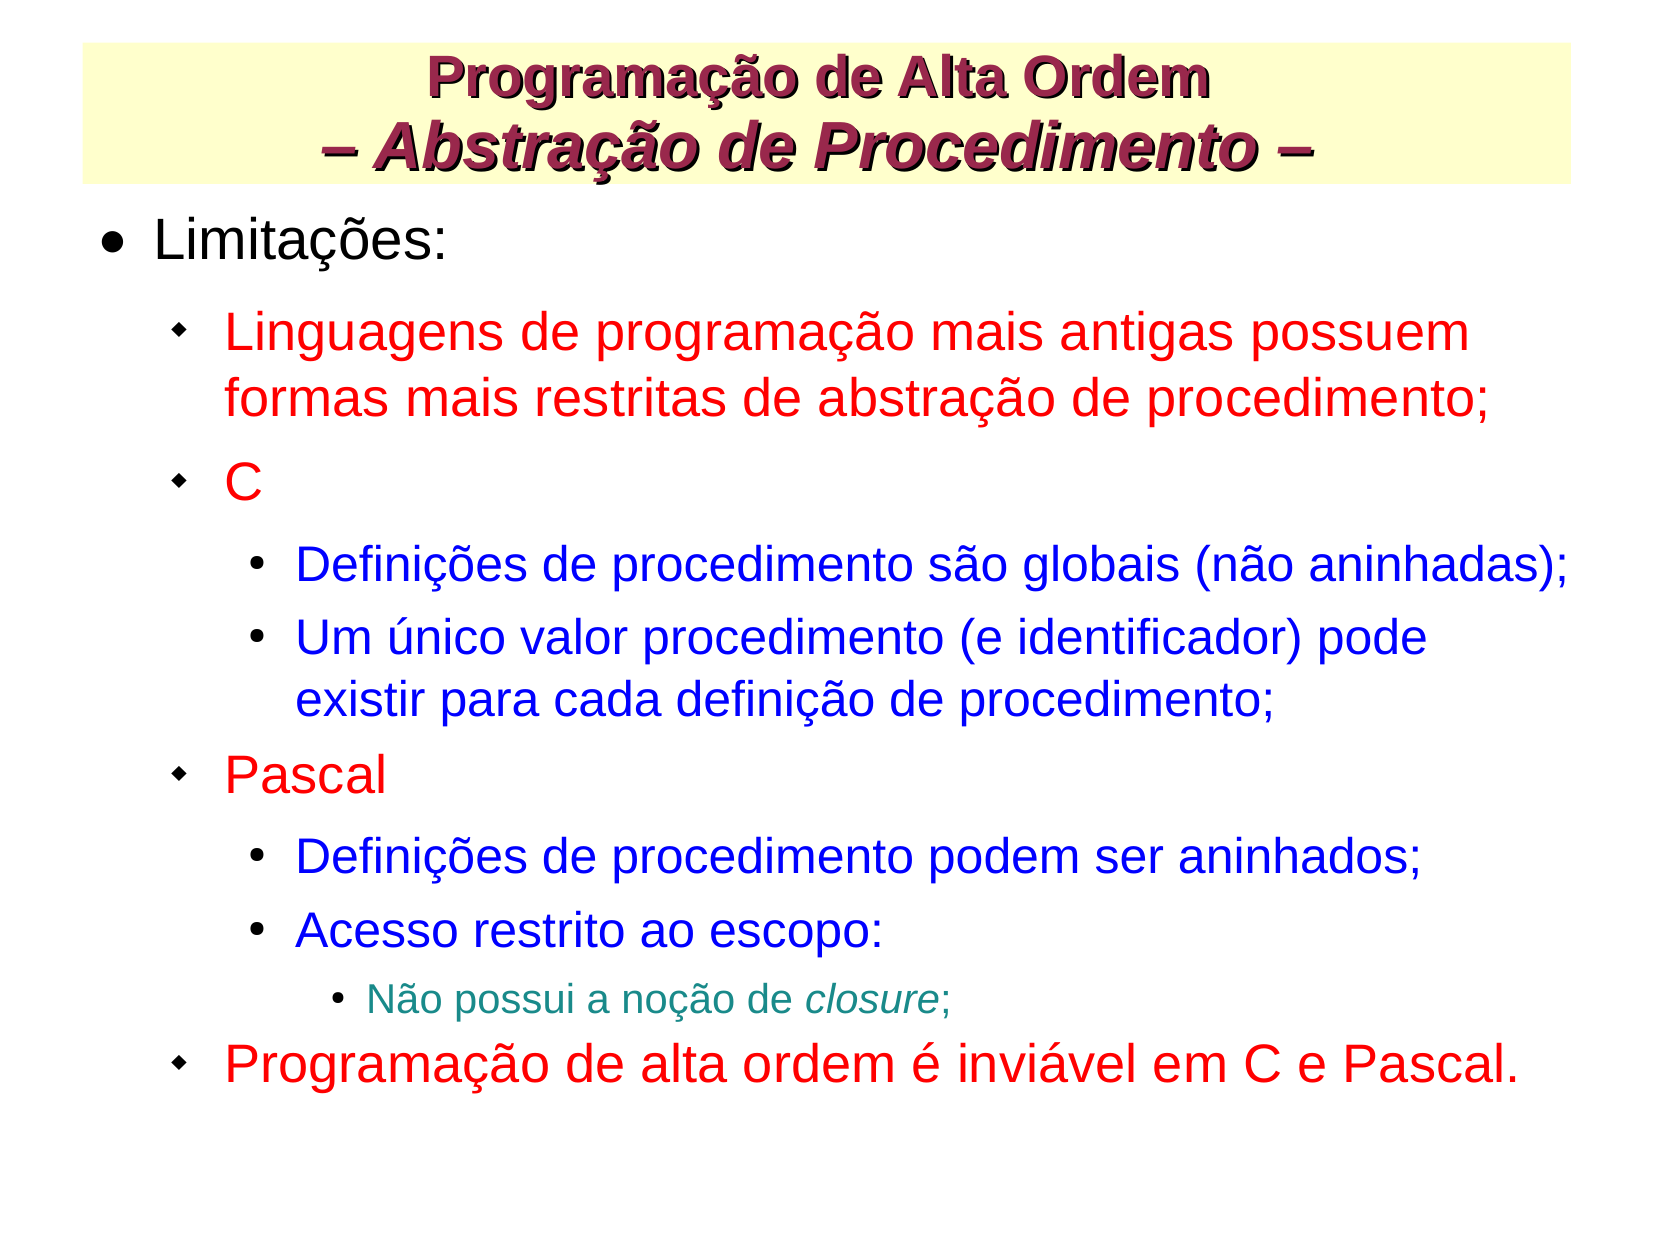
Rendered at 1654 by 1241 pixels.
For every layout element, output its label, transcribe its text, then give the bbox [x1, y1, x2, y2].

title Programação de Alta Ordem – Abstração de Procedimento – [82, 42, 1571, 184]
list Limitações: Linguagens de programação mais antigas possuem formas mais restritas de abstração de procedimento; C Definições de procedimento são globais (não aninhadas); Um único valor procedimento (e identificador) pode existir para cada definição de procedimento; Pascal Definições de procedimento podem ser aninhados; Acesso restrito ao escopo: Não possui a noção de closure; Programação de alta ordem é inviável em C e Pascal. [82, 206, 1571, 1137]
